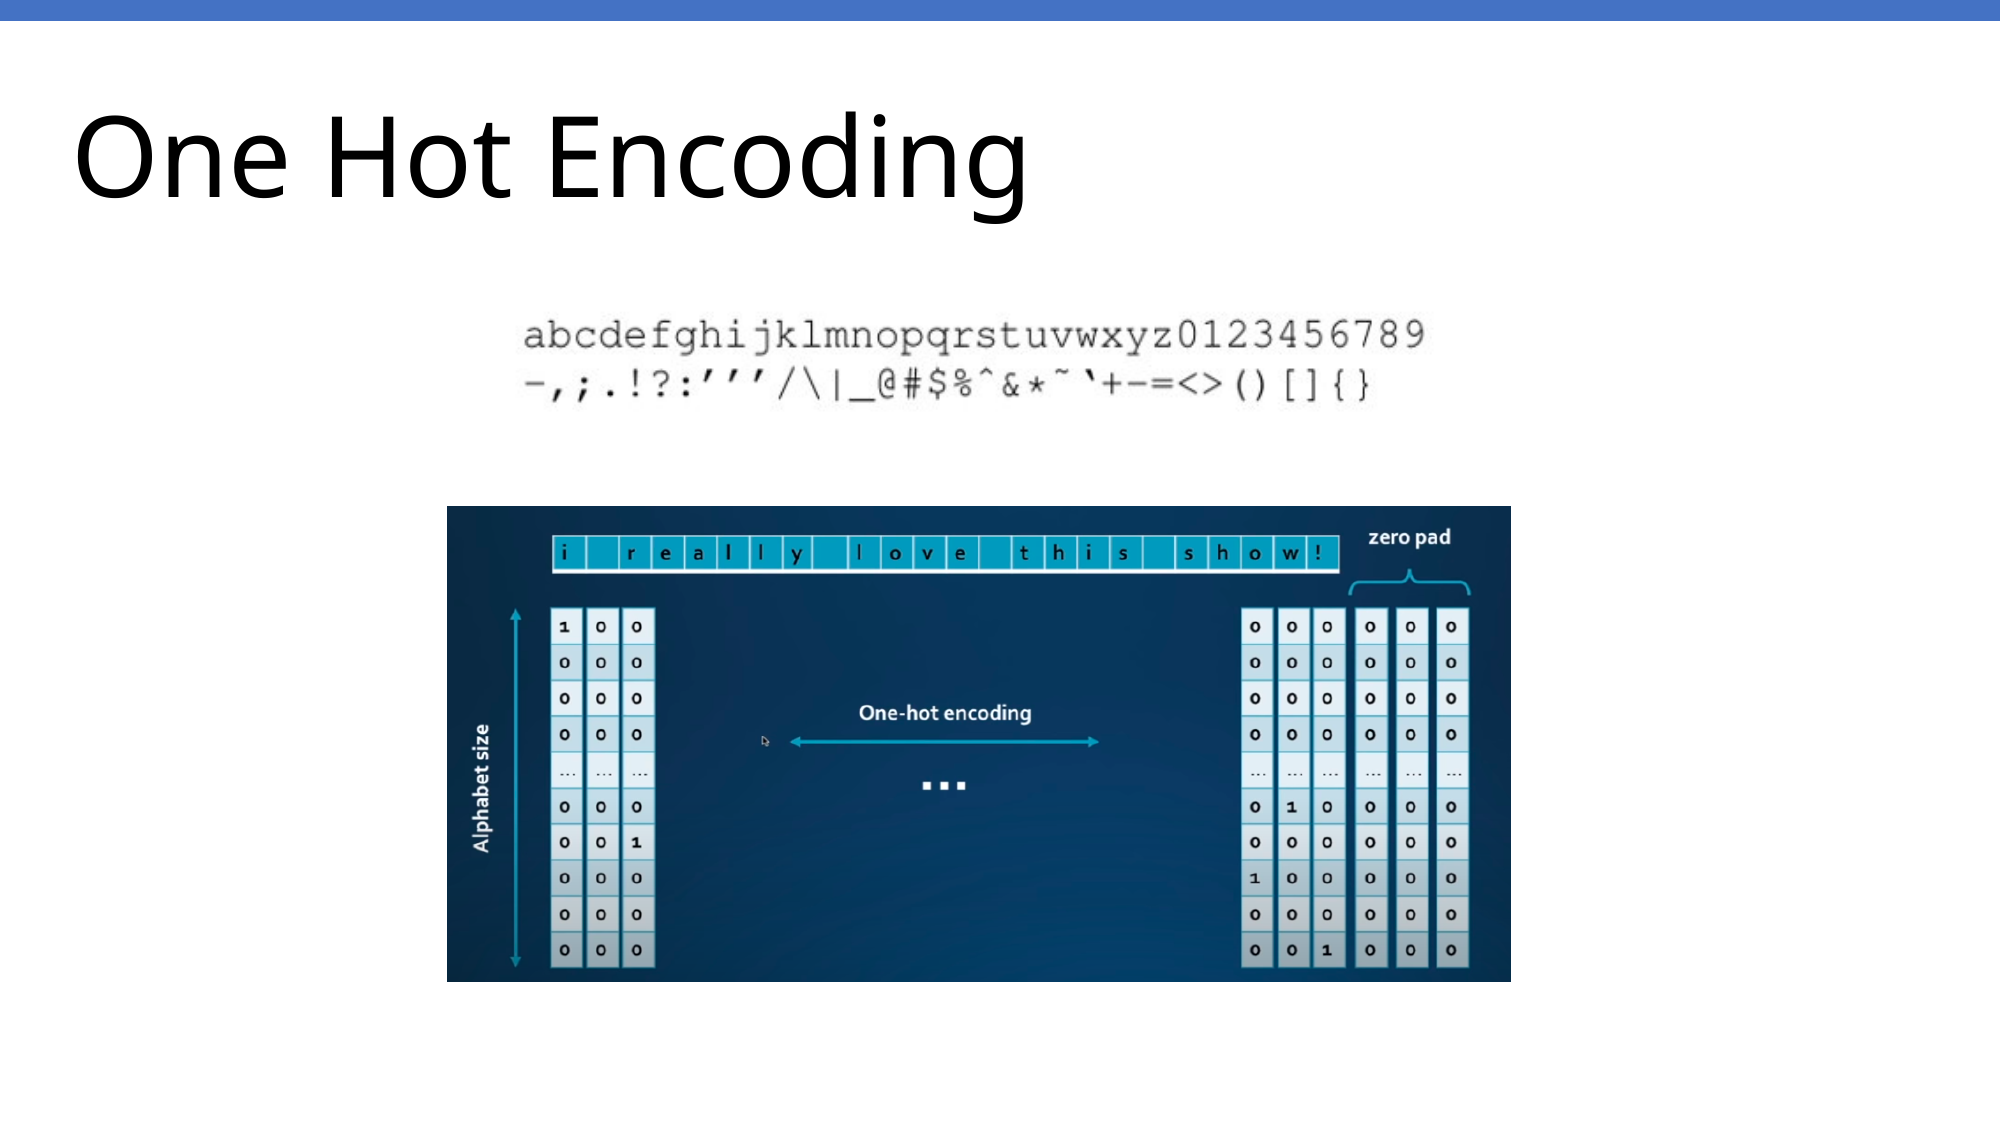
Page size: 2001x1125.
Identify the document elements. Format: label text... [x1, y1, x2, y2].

picture [474, 298, 1469, 434]
picture [447, 506, 1511, 982]
title One Hot Encoding [56, 52, 1928, 271]
text_box [0, 0, 2000, 21]
